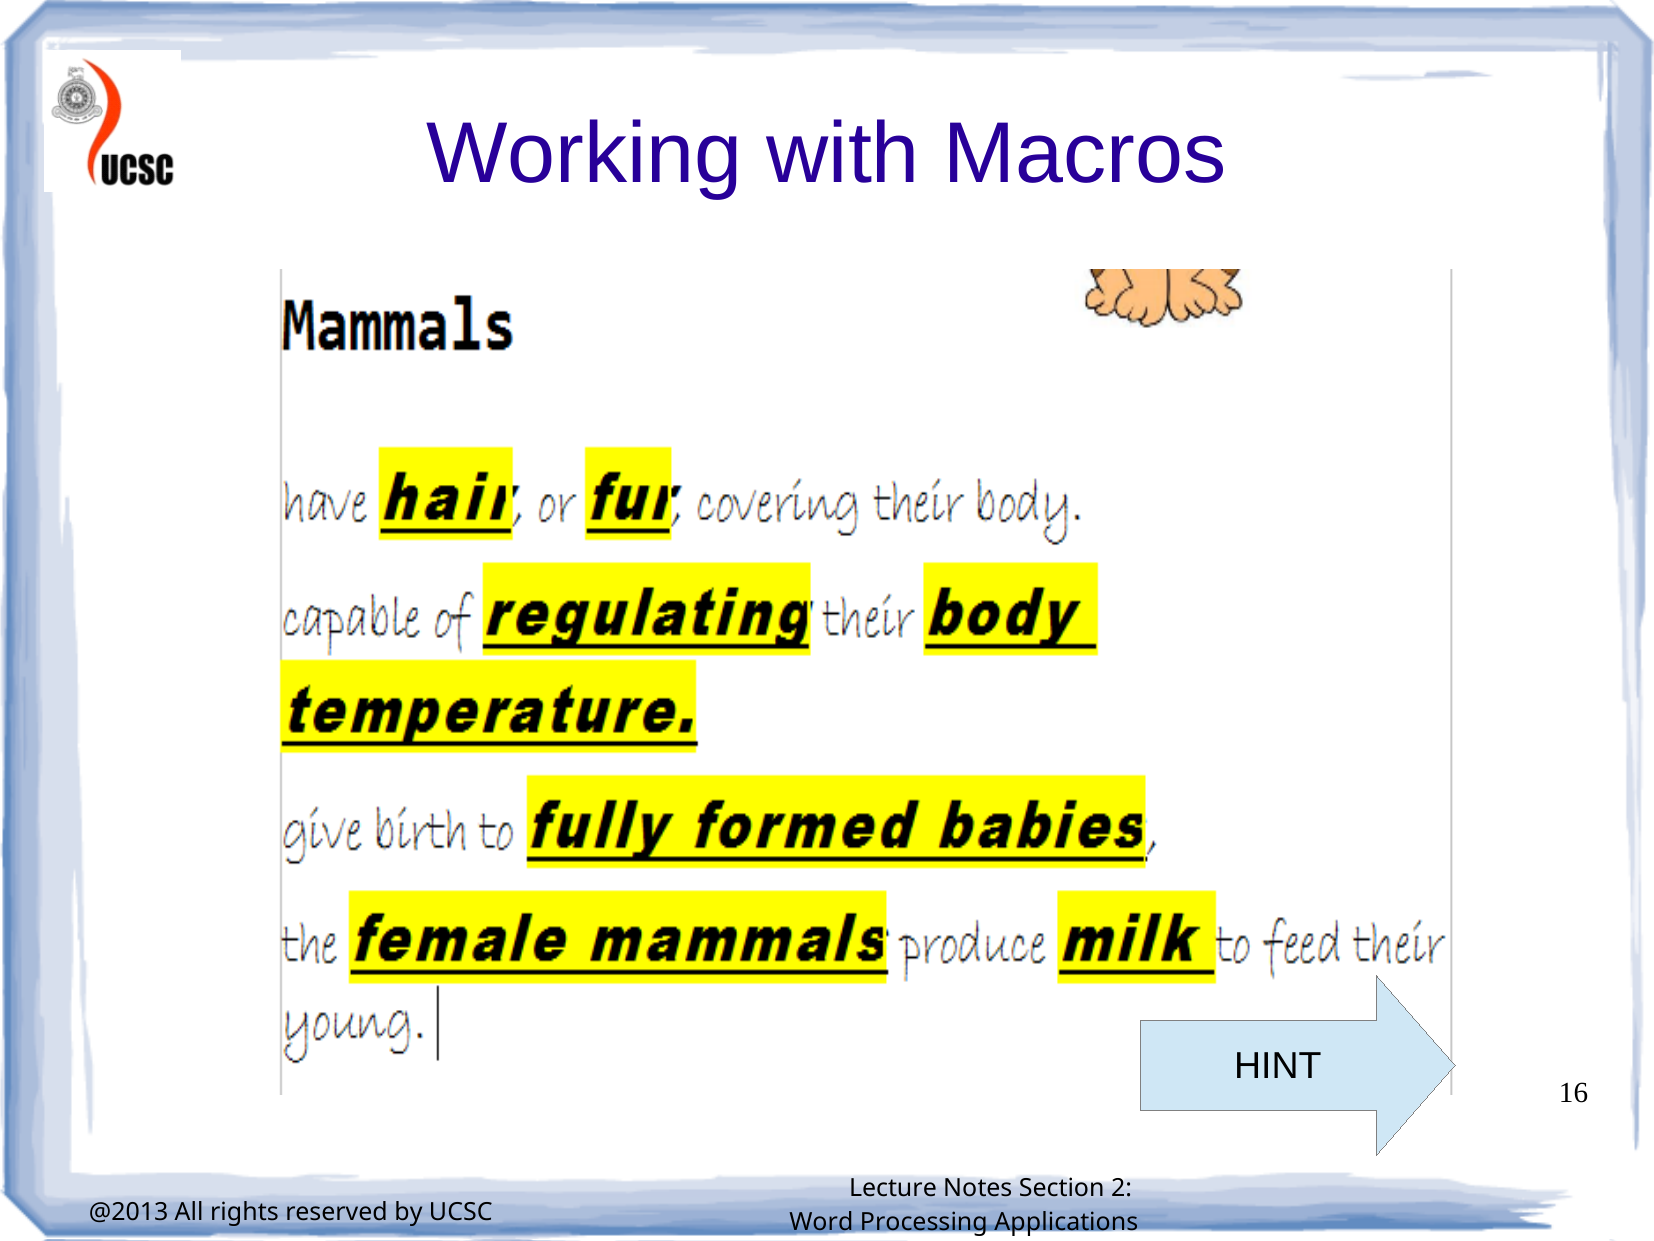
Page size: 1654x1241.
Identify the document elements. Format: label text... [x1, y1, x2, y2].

title Working with Macros [82, 49, 1571, 257]
text_box HINT [1140, 975, 1456, 1156]
picture [0, 0, 1654, 1241]
